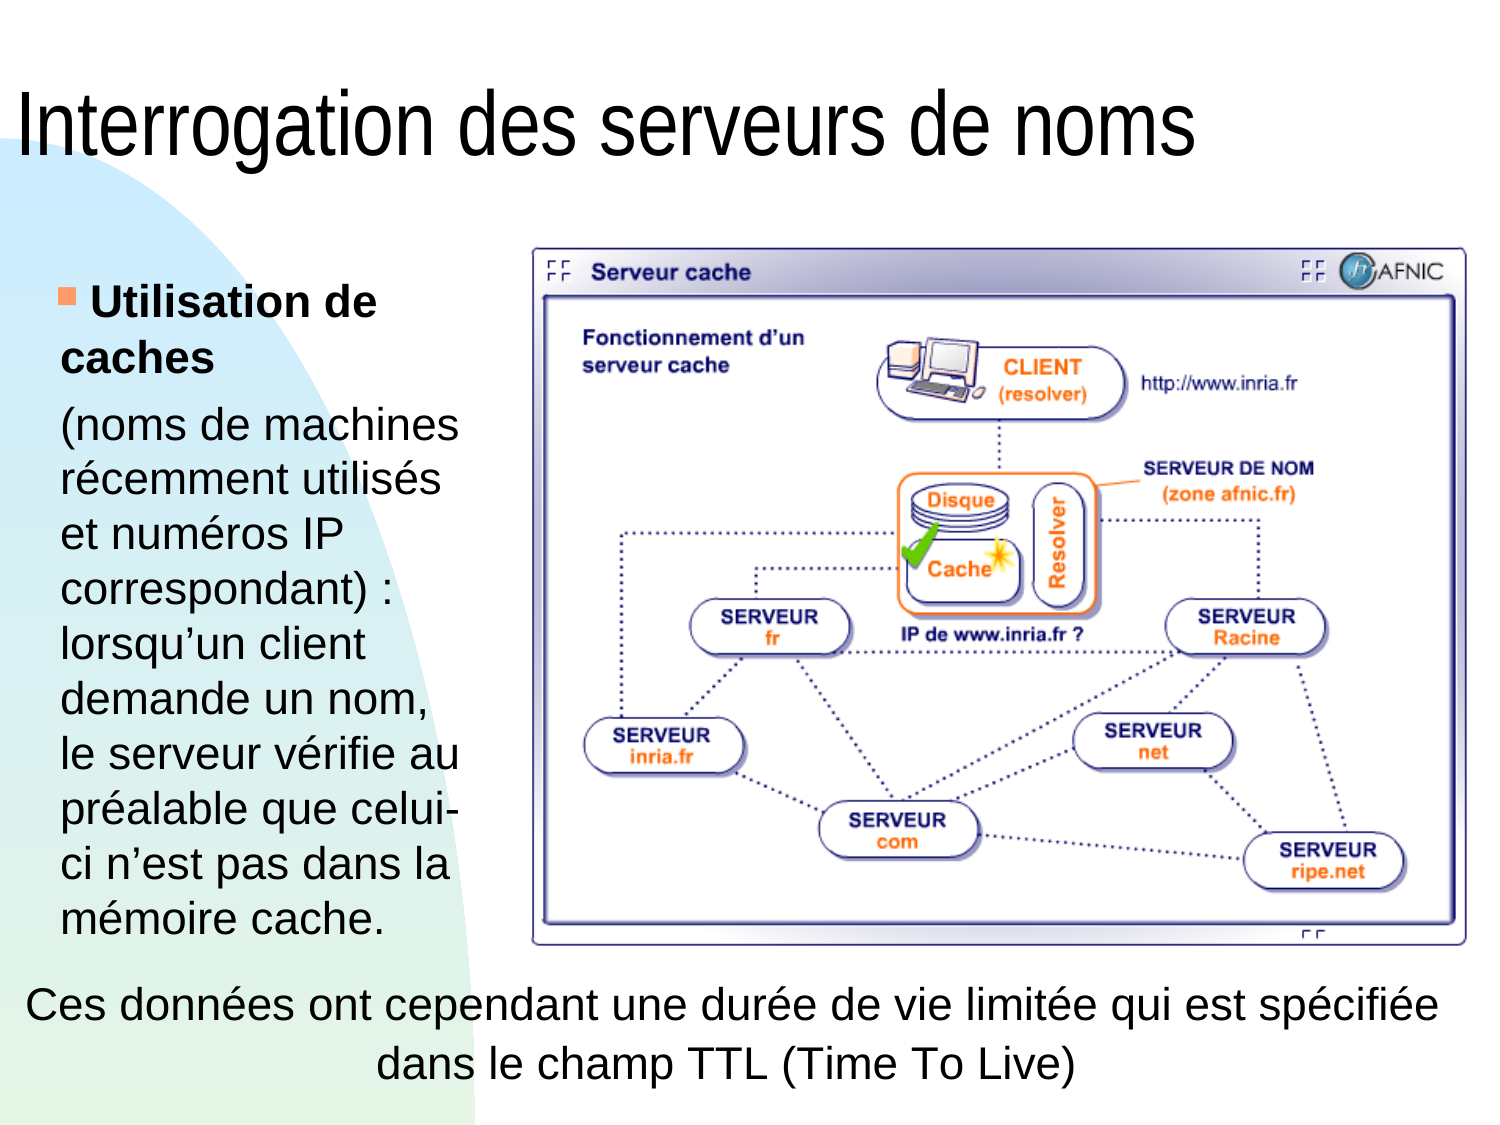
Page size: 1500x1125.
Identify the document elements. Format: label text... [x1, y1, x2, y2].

chart [531, 245, 1470, 949]
subtitle Utilisation de caches (noms de machines récemment utilisés et numéros IP correspondant) : lorsqu’un client demande un nom, le serveur vérifie au préalable que celui-ci n’est pas dans la mémoire cache. [0, 260, 478, 964]
title Interrogation des serveurs de noms [0, 0, 1463, 268]
text_box Ces données ont cependant une durée de vie limitée qui est spécifiée dans le champ TTL (Time To Live) [0, 966, 1467, 1098]
